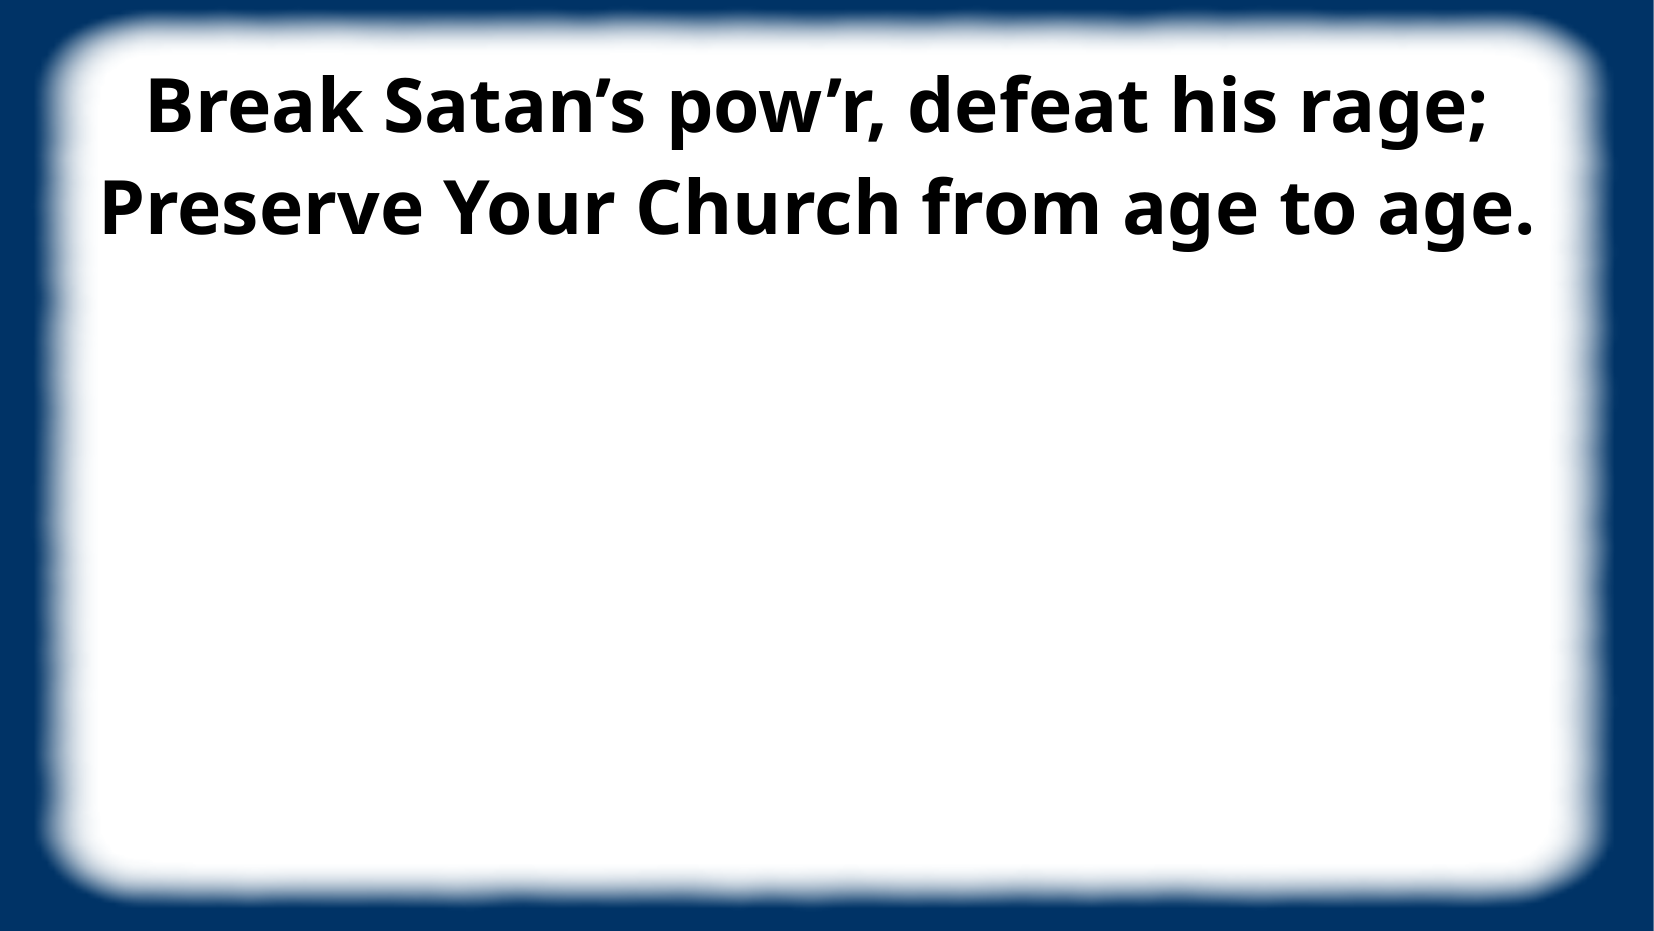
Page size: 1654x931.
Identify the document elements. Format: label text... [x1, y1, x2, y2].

text_box Break Satan’s pow’r, defeat his rage; Preserve Your Church from age to age. [75, 45, 1561, 260]
picture [0, 0, 1654, 931]
